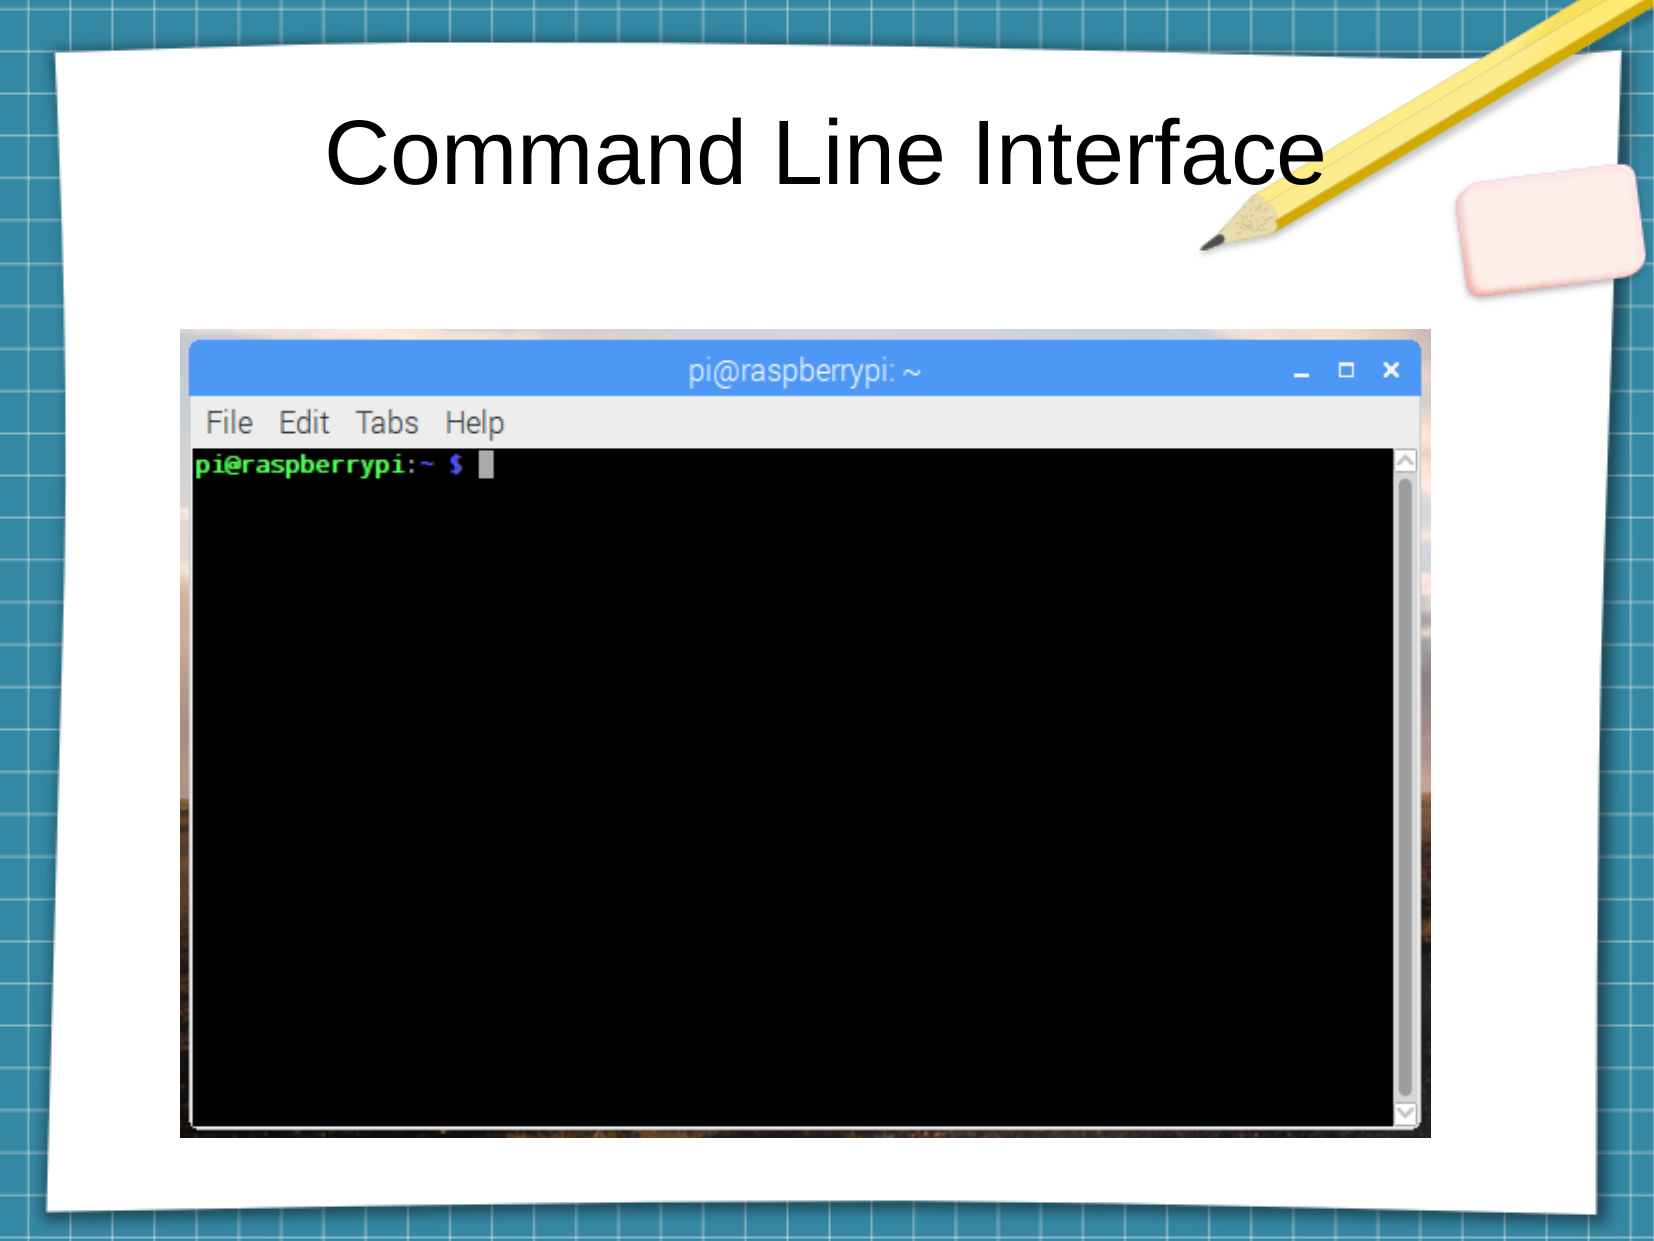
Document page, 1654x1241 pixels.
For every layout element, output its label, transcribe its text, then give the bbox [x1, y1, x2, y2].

picture [0, 0, 1654, 1241]
title Command Line Interface [82, 49, 1571, 257]
